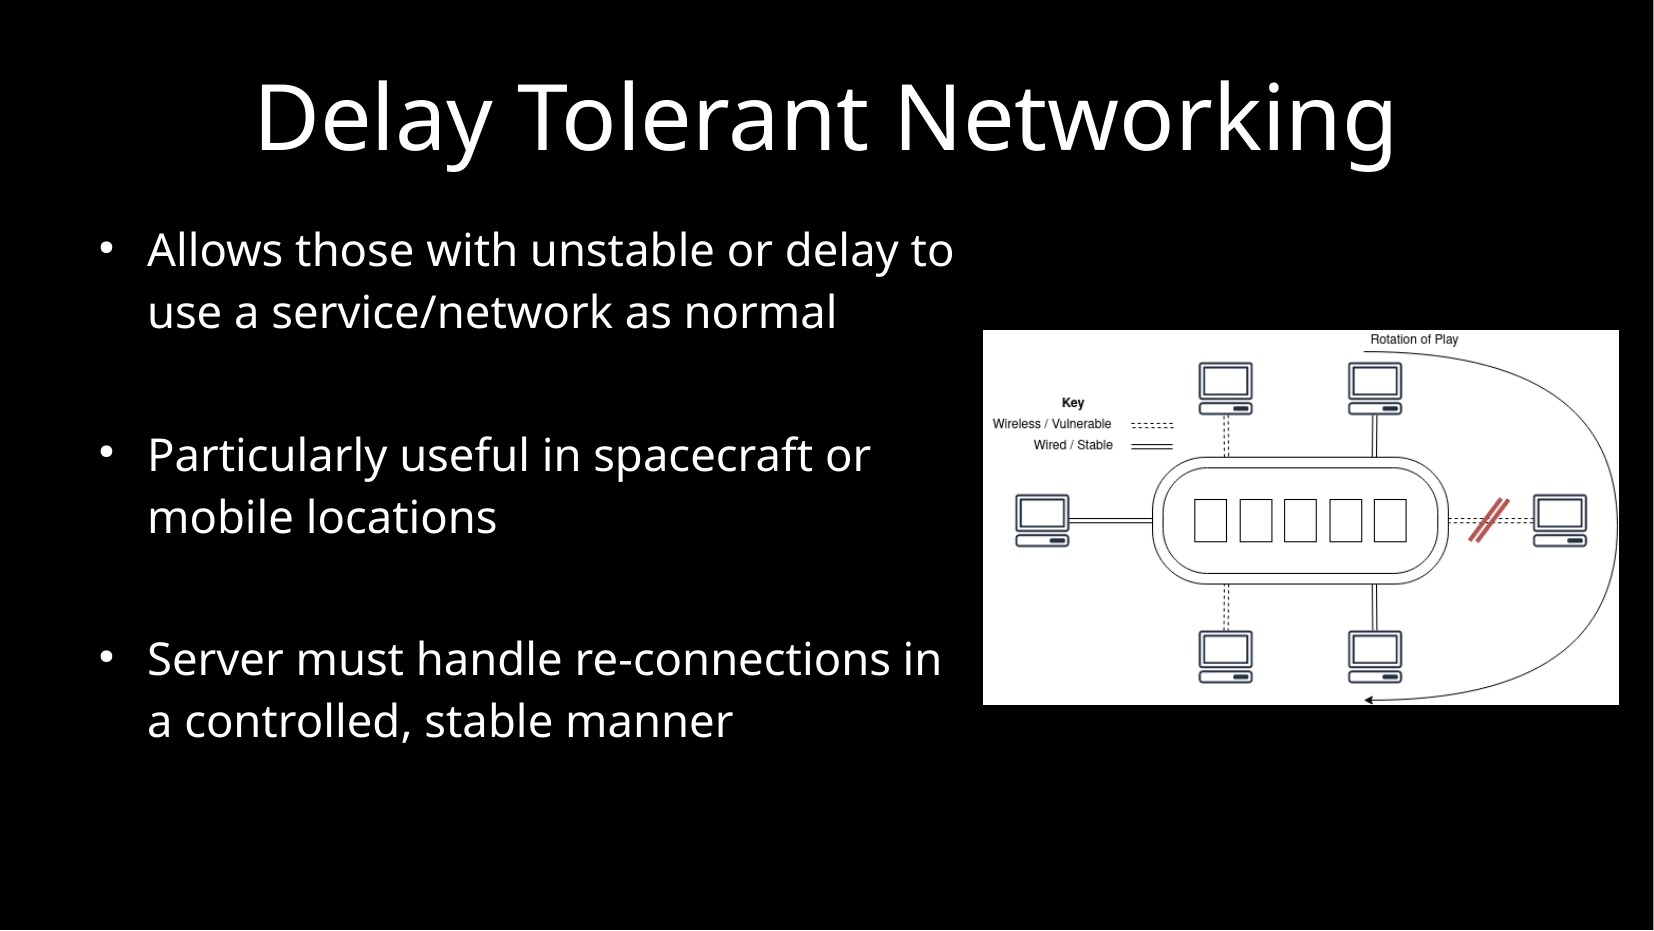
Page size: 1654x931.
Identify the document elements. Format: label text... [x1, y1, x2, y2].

list Allows those with unstable or delay to use a service/network as normal Particularly useful in spacecraft or mobile locations Server must handle re-connections in a controlled, stable manner [82, 217, 957, 758]
picture [983, 330, 1619, 705]
title Delay Tolerant Networking [82, 37, 1571, 193]
